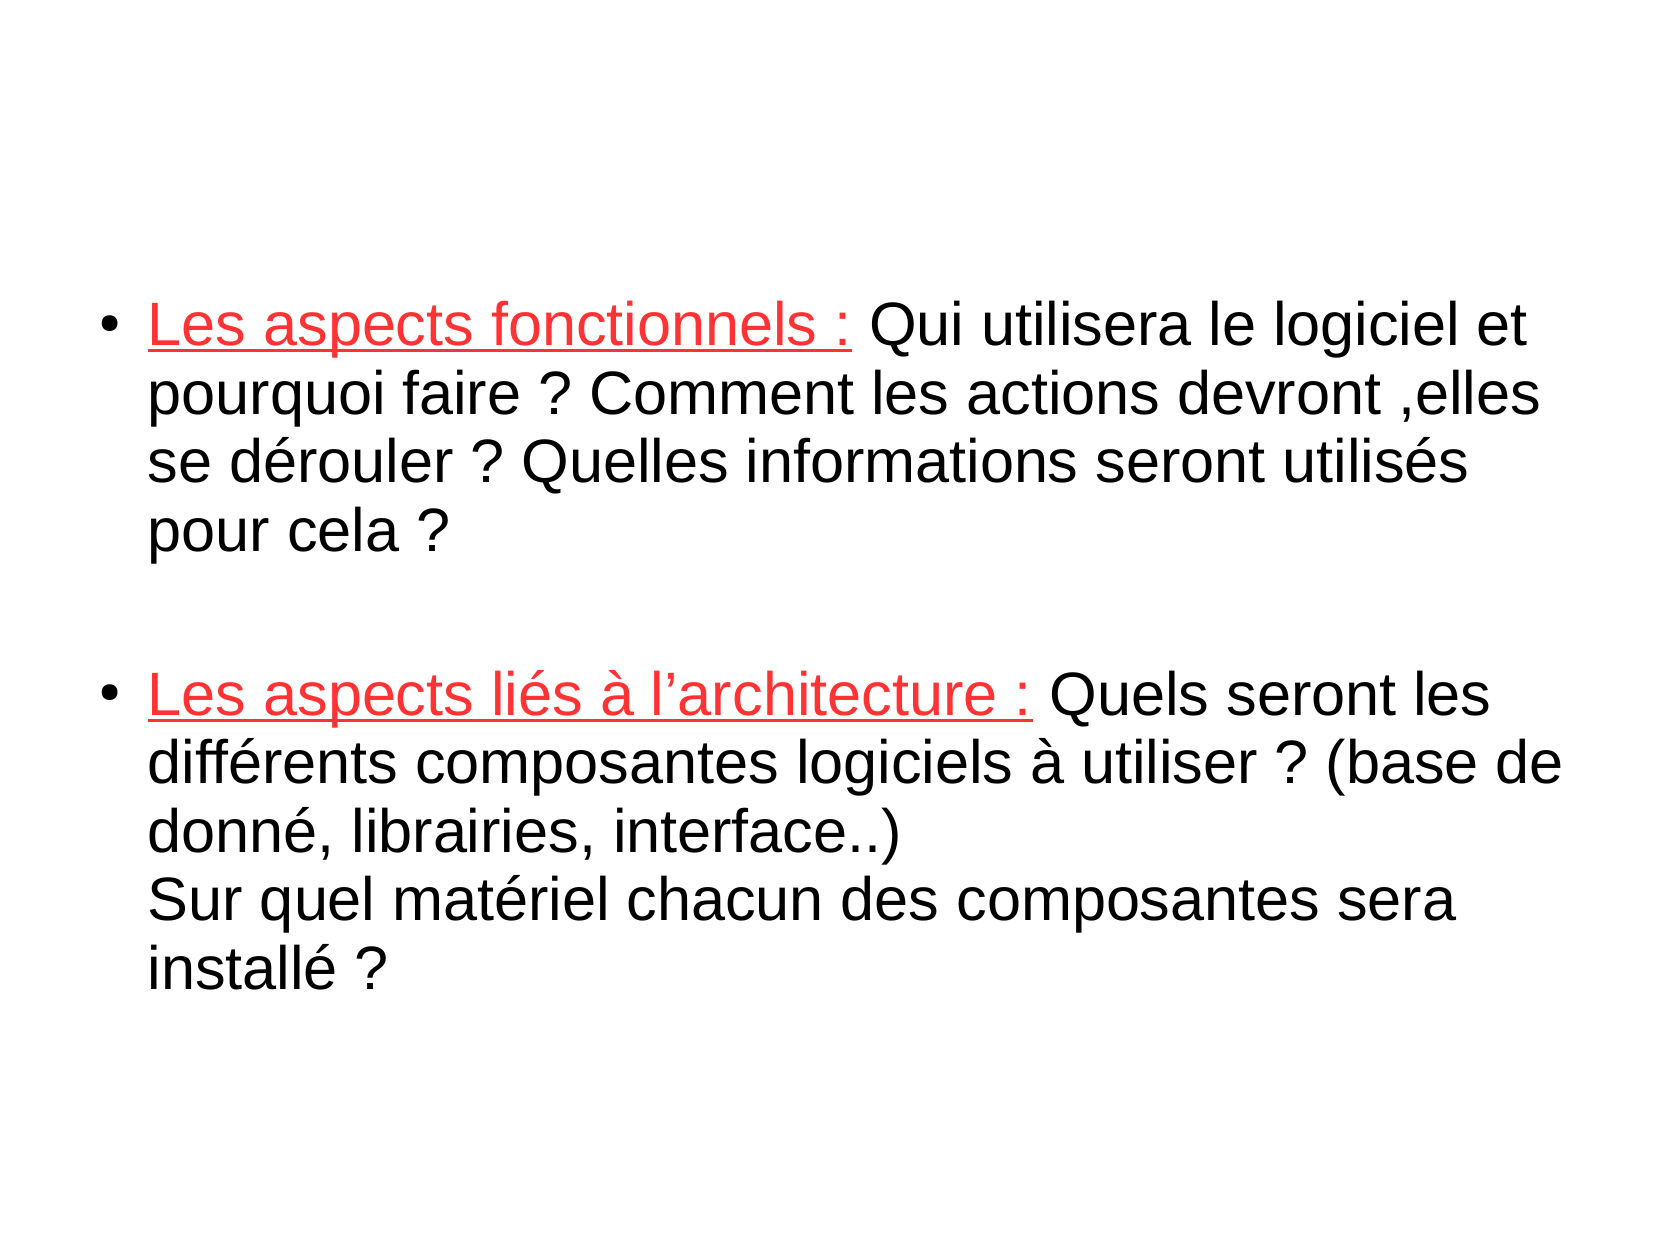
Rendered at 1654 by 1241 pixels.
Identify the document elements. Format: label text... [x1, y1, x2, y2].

list Les aspects fonctionnels : Qui utilisera le logiciel et pourquoi faire ? Comment les actions devront ,elles se dérouler ? Quelles informations seront utilisés pour cela ? Les aspects liés à l’architecture : Quels seront les différents composantes logiciels à utiliser ? (base de donné, librairies, interface..) Sur quel matériel chacun des composantes sera installé ? [82, 290, 1571, 1010]
